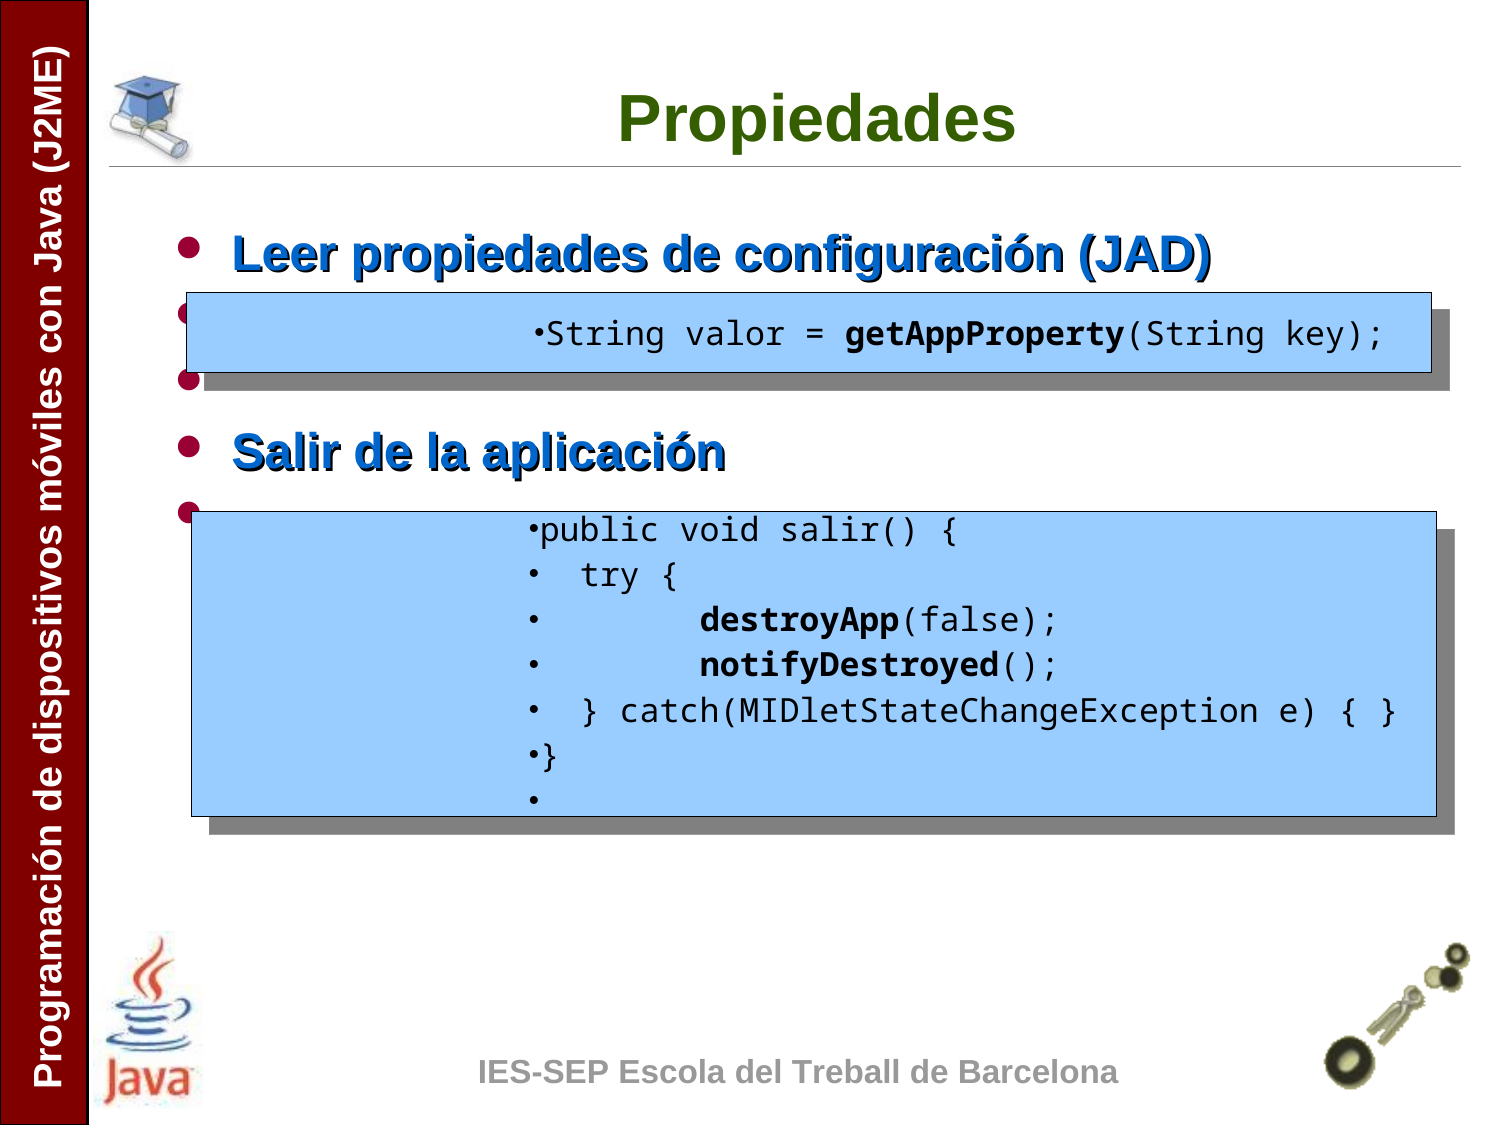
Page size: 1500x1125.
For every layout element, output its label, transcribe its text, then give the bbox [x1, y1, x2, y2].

text_box String valor = getAppProperty(String key); [186, 292, 1432, 373]
picture [1322, 939, 1471, 1094]
text_box public void salir() { try { destroyApp(false); notifyDestroyed(); } catch(MIDletStateChangeException e) { } } [191, 511, 1437, 817]
picture [93, 931, 204, 1109]
list Leer propiedades de configuración (JAD) Salir de la aplicación [174, 224, 1451, 546]
title Propiedades [211, 75, 1424, 163]
picture [93, 61, 206, 174]
